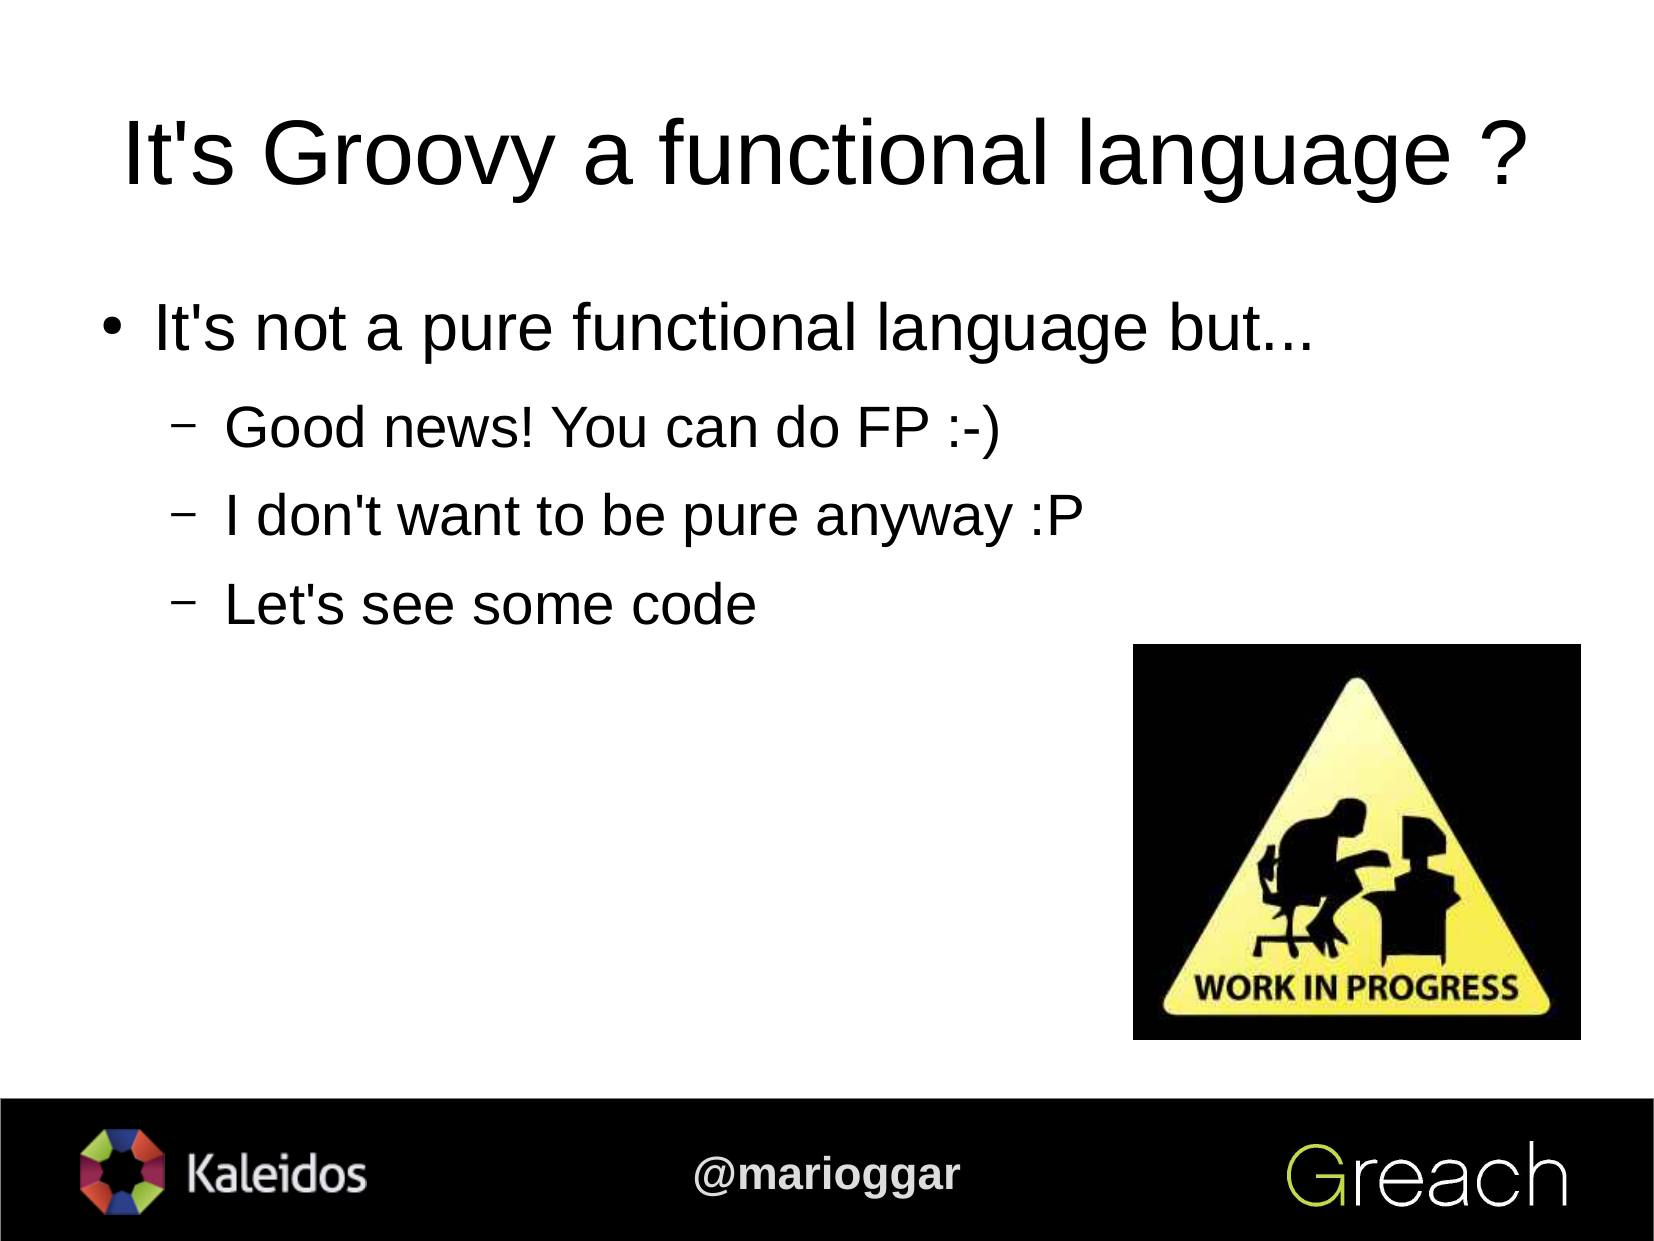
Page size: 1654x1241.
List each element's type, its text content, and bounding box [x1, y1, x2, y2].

picture [80, 1129, 367, 1215]
title It's Groovy a functional language ? [82, 49, 1571, 257]
picture [1133, 644, 1581, 1040]
picture [1287, 1141, 1571, 1216]
list It's not a pure functional language but... Good news! You can do FP :-) I don't want to be pure anyway :P Let's see some code [82, 290, 1538, 1010]
